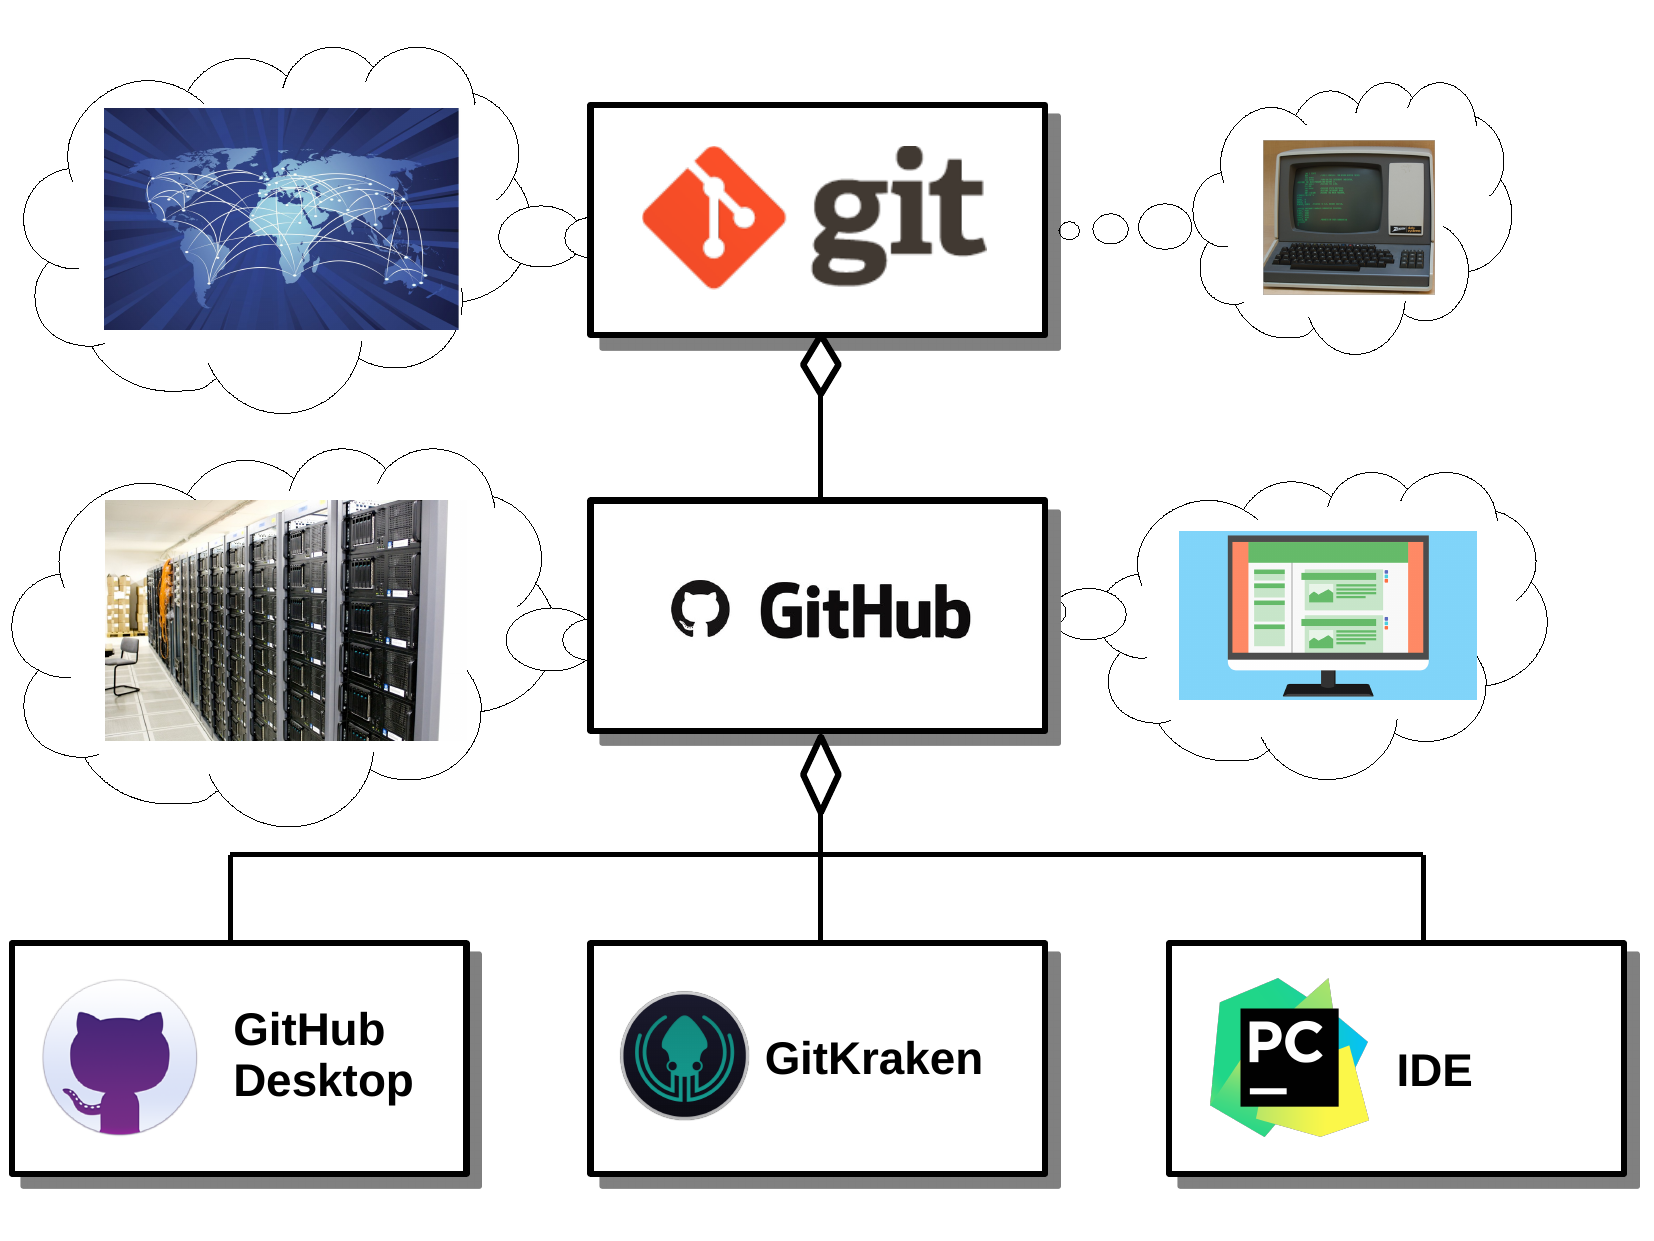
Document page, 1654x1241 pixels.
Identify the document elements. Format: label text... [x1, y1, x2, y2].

picture [1179, 531, 1477, 700]
text_box [1058, 221, 1080, 240]
text_box [1092, 213, 1129, 244]
picture [624, 506, 1012, 725]
picture [642, 146, 987, 290]
text_box [1169, 943, 1625, 1174]
picture [35, 972, 204, 1142]
text_box [803, 736, 839, 813]
text_box GitHub Desktop [218, 996, 455, 1166]
text_box [1138, 203, 1192, 250]
text_box [23, 47, 1046, 414]
picture [613, 984, 756, 1128]
picture [1210, 978, 1369, 1137]
text_box [590, 943, 1046, 1174]
text_box GitKraken [750, 1026, 1028, 1195]
text_box [11, 448, 1548, 827]
text_box [11, 943, 467, 1174]
picture [105, 500, 467, 741]
text_box IDE [1381, 1037, 1619, 1207]
picture [104, 108, 461, 330]
text_box [1192, 82, 1512, 355]
